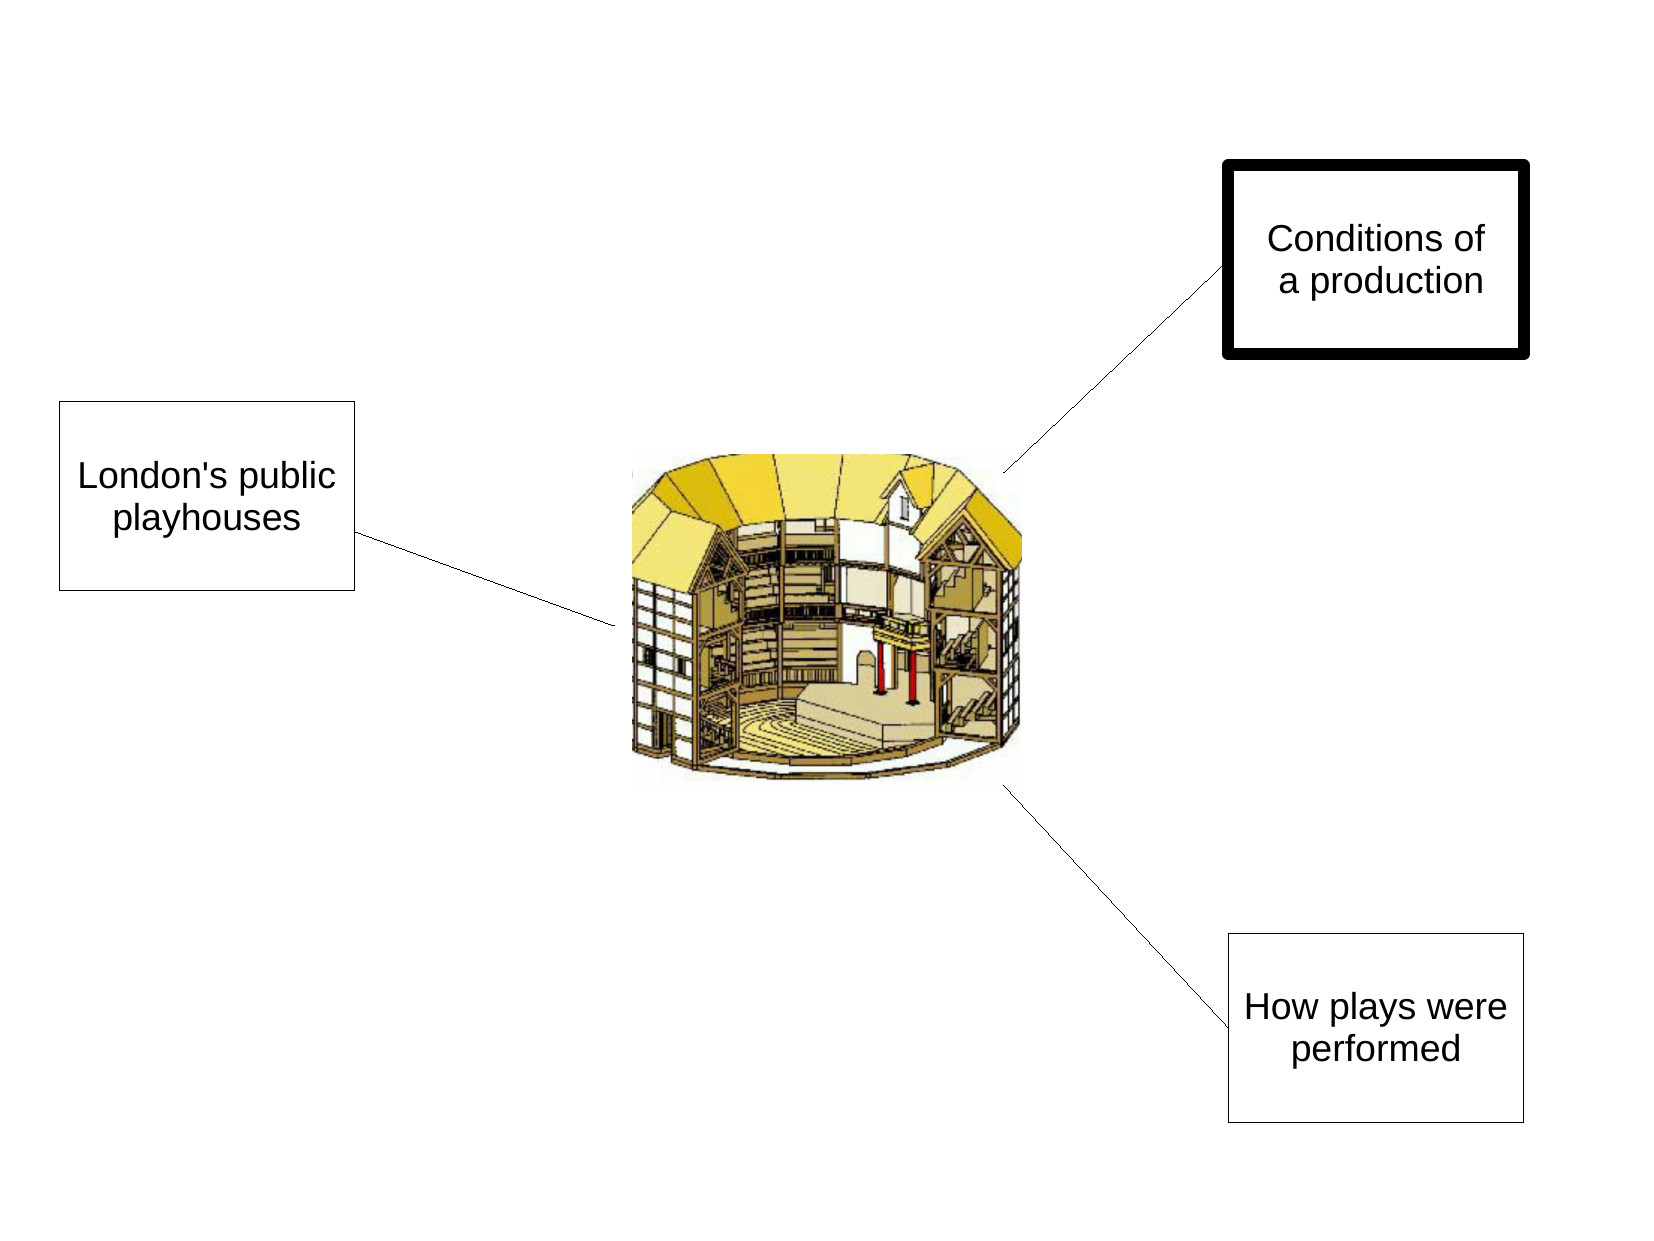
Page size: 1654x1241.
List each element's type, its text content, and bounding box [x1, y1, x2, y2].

text_box Conditions of a production [1228, 165, 1524, 355]
text_box How plays were performed [1228, 933, 1524, 1123]
text_box London's public playhouses [59, 401, 355, 591]
picture [632, 454, 1022, 786]
